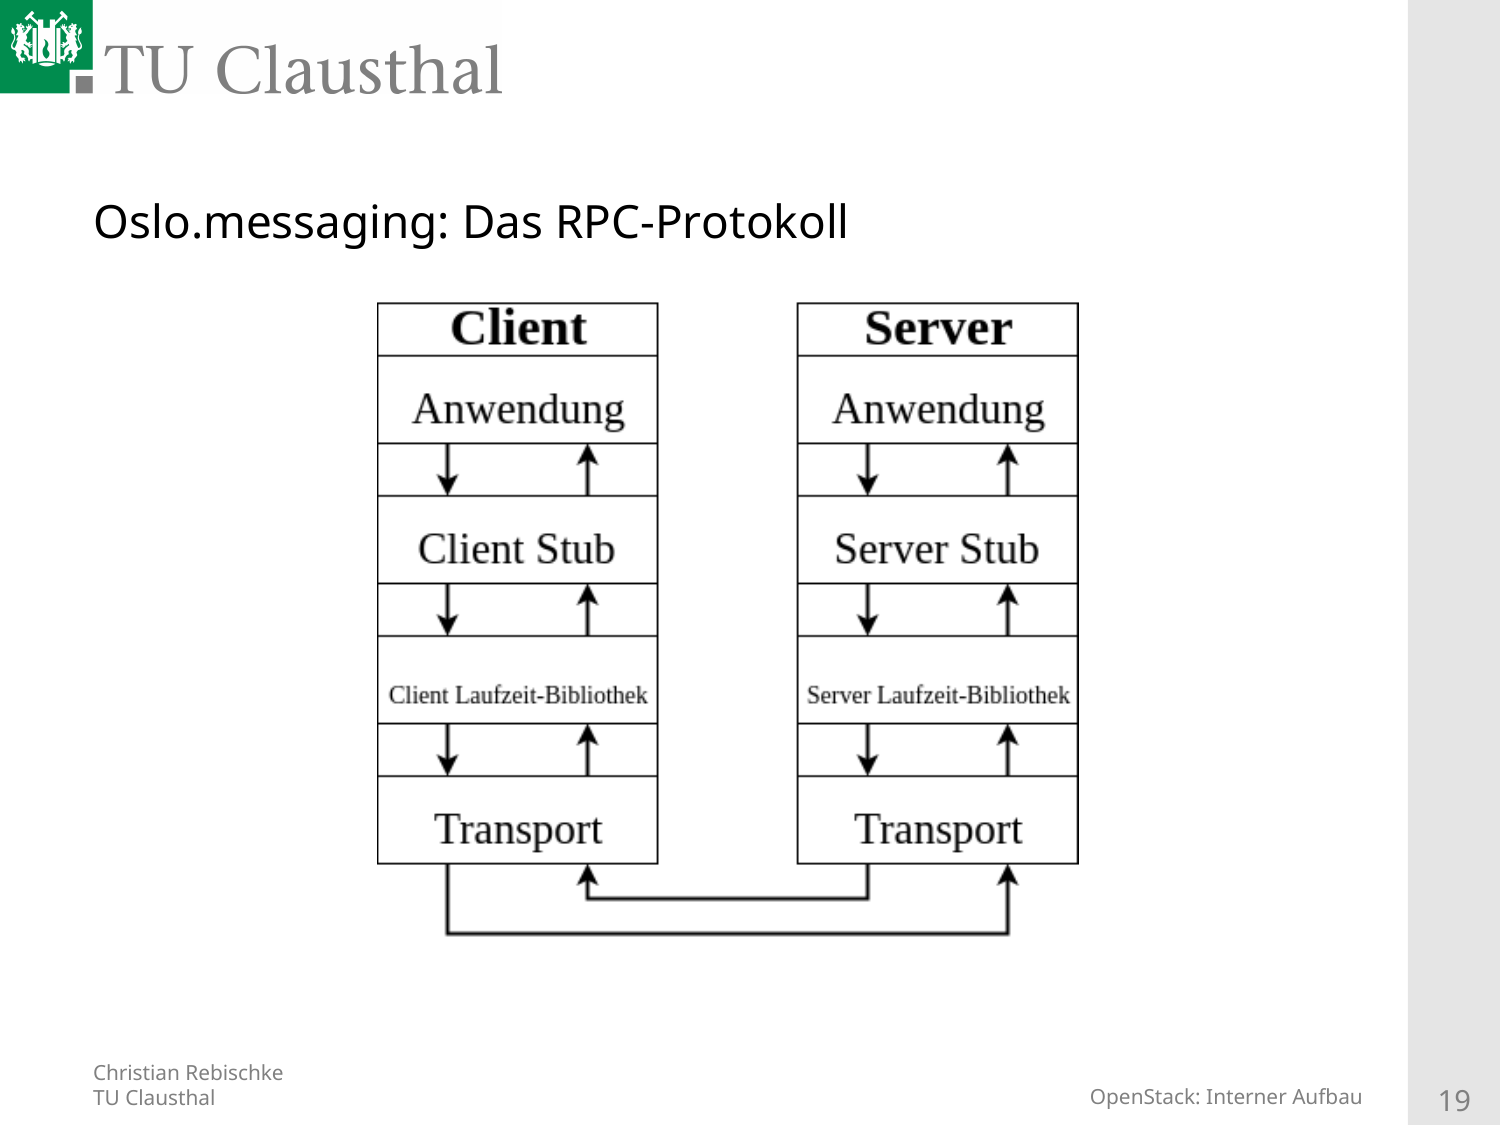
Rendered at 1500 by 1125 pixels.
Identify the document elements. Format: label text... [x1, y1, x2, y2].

picture [0, 0, 502, 94]
picture [377, 280, 1079, 949]
title Oslo.messaging: Das RPC-Protokoll [79, 184, 1375, 279]
